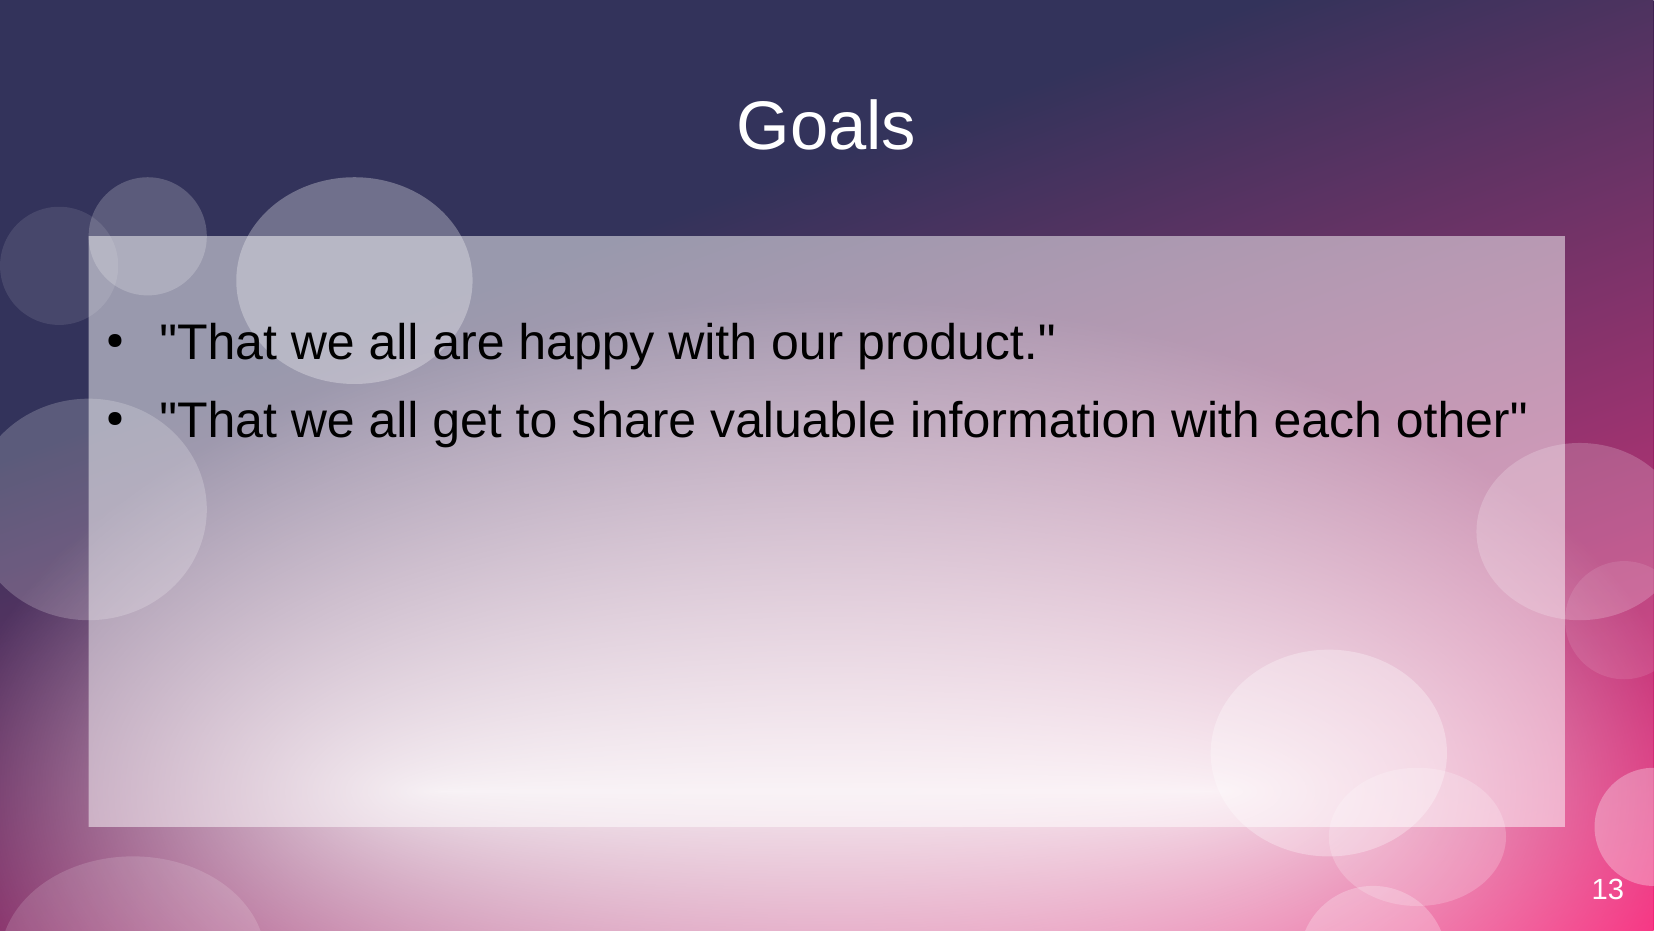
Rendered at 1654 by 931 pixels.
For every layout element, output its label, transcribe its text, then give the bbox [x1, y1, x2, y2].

list "That we all are happy with our product." "That we all get to share valuable information with each other" [88, 236, 1565, 827]
title Goals [88, 44, 1565, 207]
